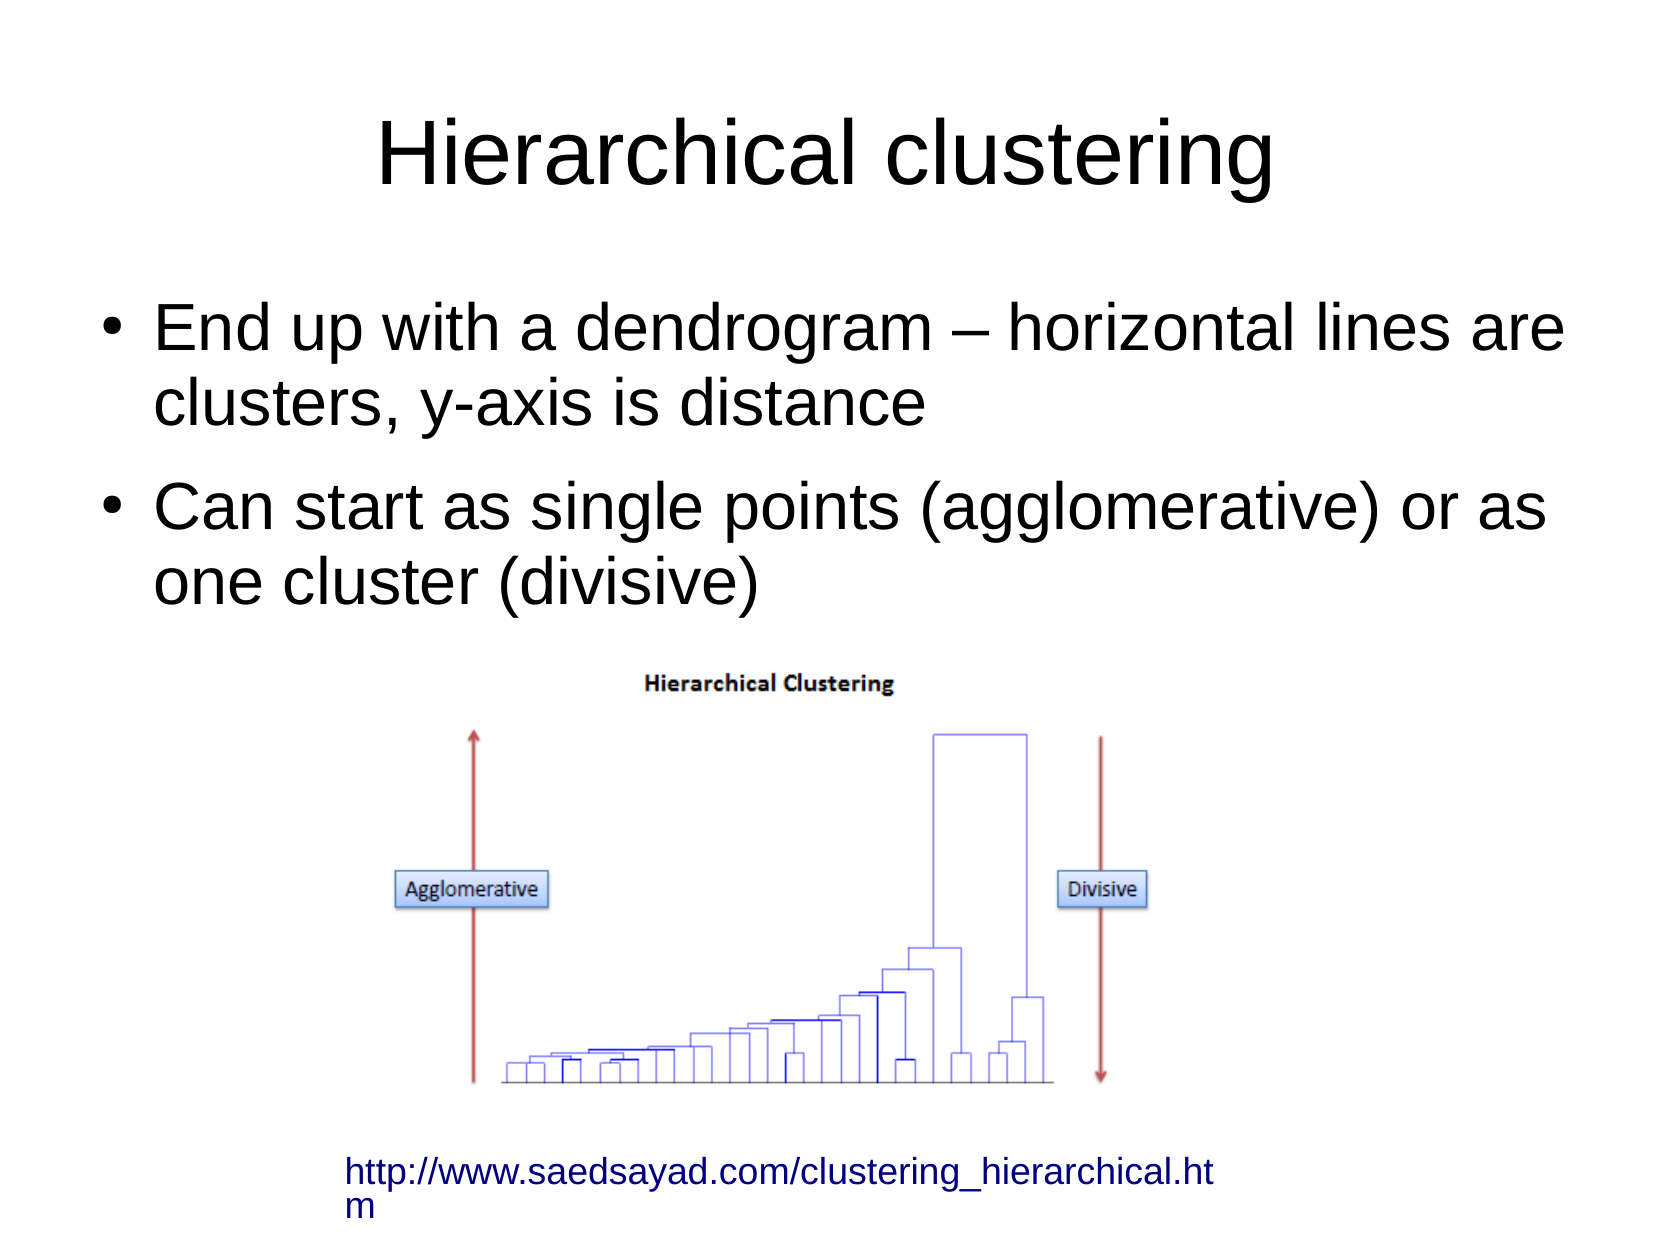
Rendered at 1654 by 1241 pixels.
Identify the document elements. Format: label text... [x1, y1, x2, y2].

picture [349, 634, 1210, 1128]
list End up with a dendrogram – horizontal lines are clusters, y-axis is distance Can start as single points (agglomerative) or as one cluster (divisive) [82, 290, 1571, 1010]
text_box http://www.saedsayad.com/clustering_hierarchical.htm [329, 1143, 1261, 1201]
title Hierarchical clustering [82, 49, 1571, 257]
